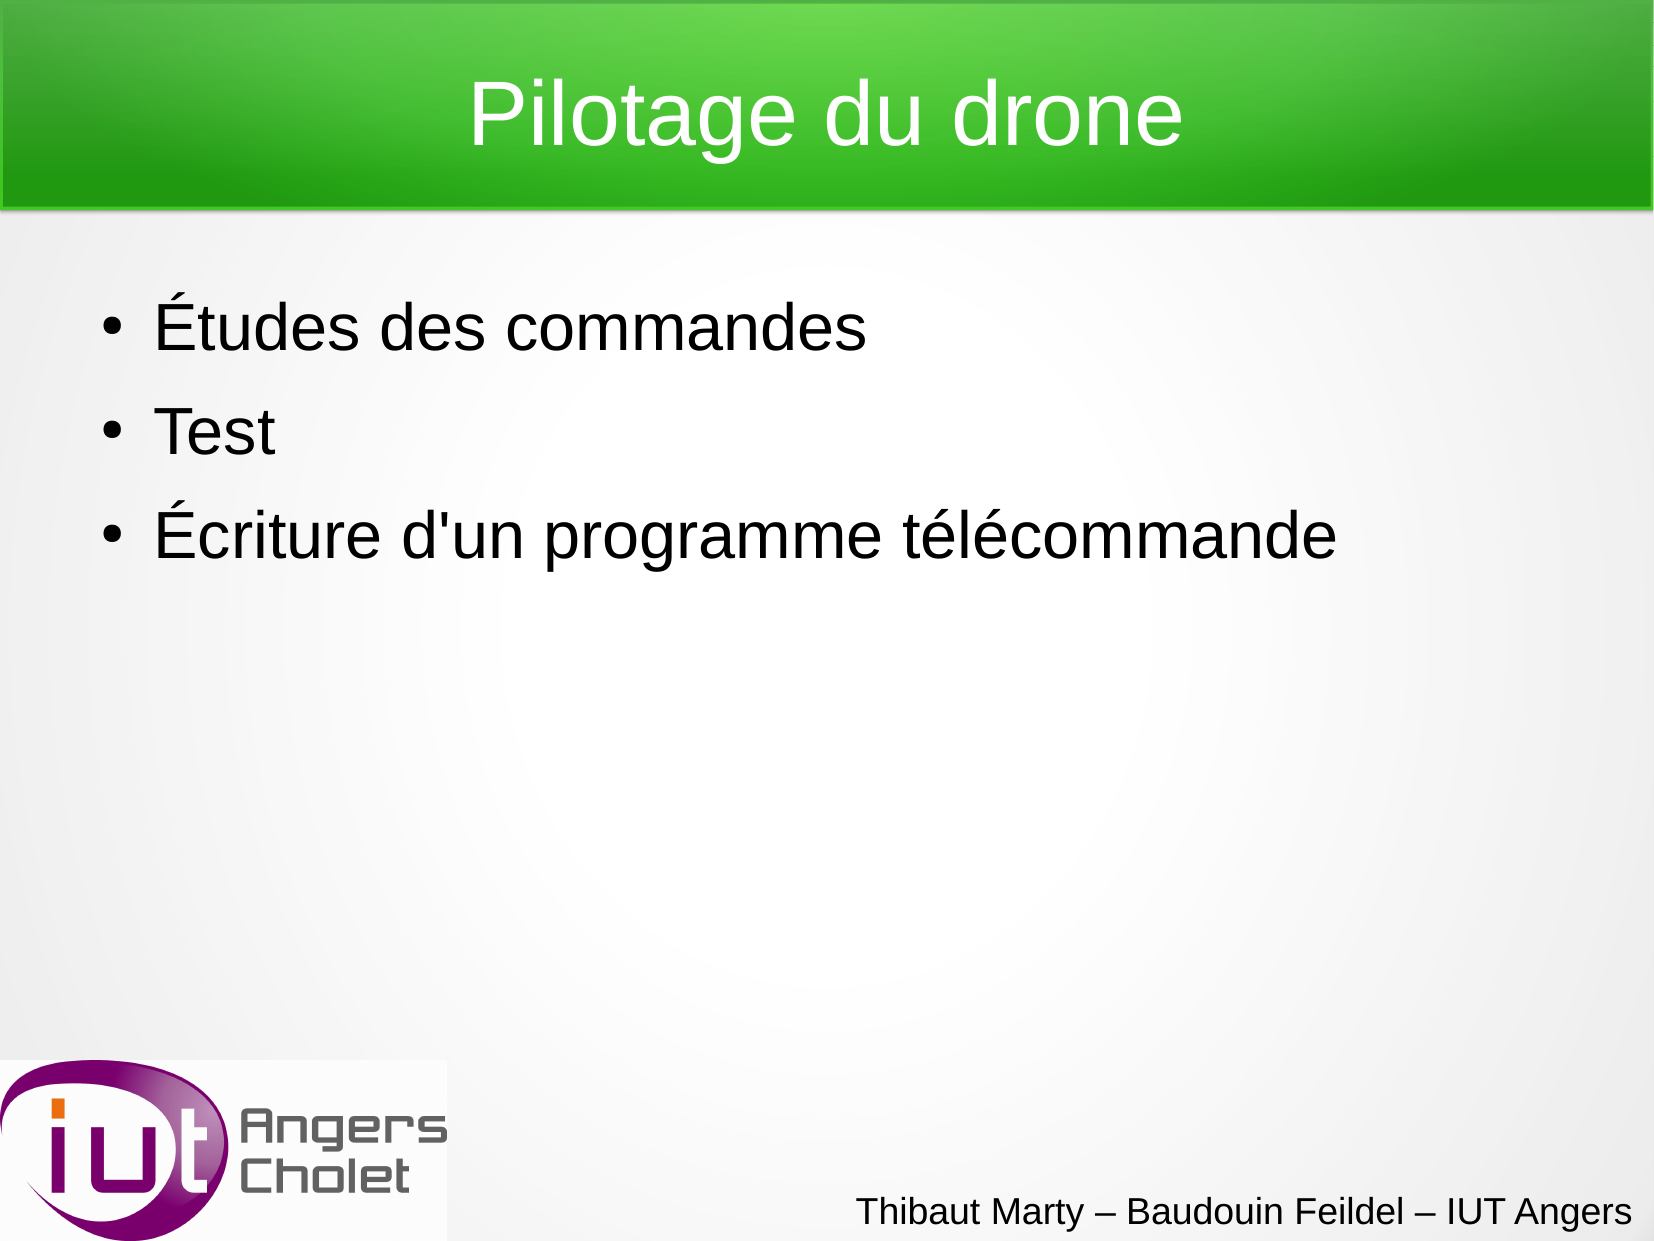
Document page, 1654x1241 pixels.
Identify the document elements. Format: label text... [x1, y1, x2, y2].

title Pilotage du drone [82, 49, 1571, 179]
picture [0, 1060, 447, 1241]
list Études des commandes Test Écriture d'un programme télécommande [82, 290, 1538, 1010]
